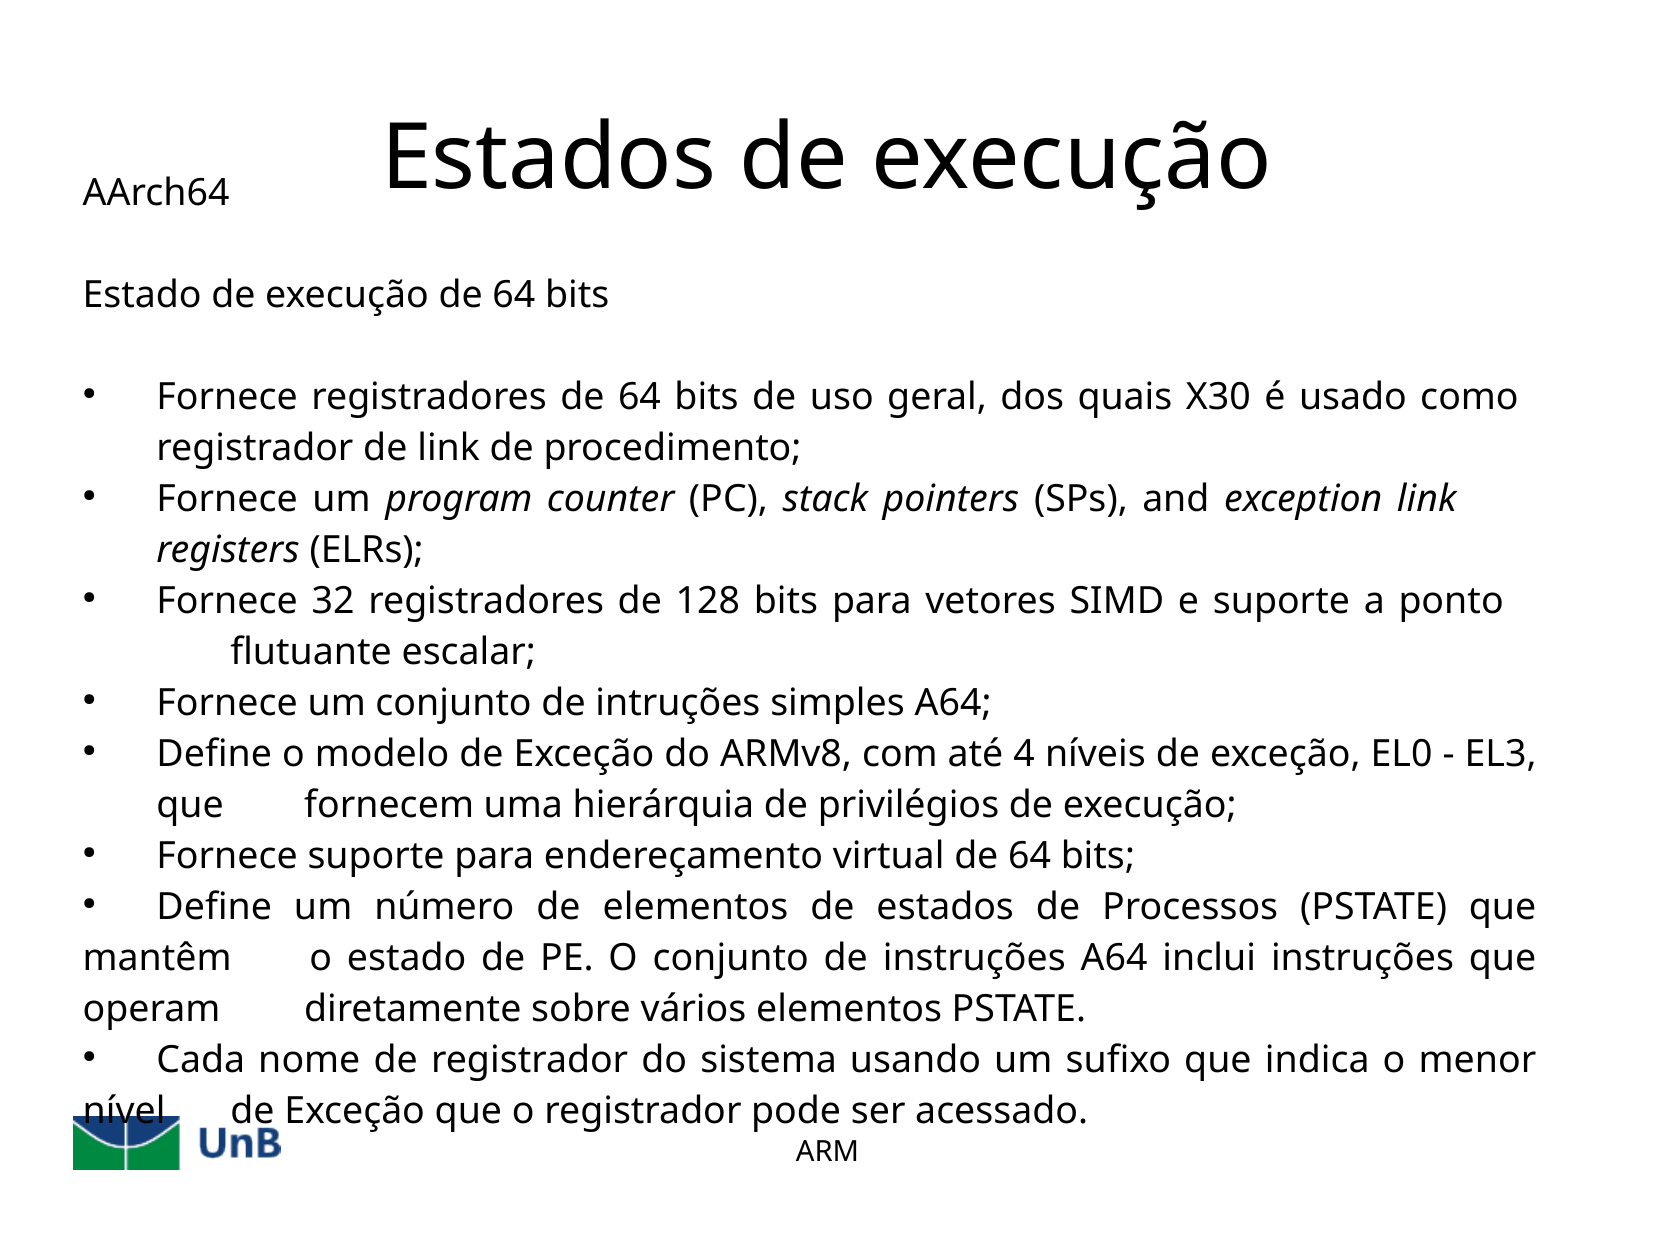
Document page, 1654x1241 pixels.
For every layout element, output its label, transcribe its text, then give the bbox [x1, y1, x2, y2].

picture [73, 1116, 281, 1170]
picture [236, 1116, 246, 1121]
subtitle AArch64 Estado de execução de 64 bits Fornece registradores de 64 bits de uso geral, dos quais X30 é usado como registrador de link de procedimento; Fornece um program counter (PC), stack pointers (SPs), and exception link registers (ELRs); Fornece 32 registradores de 128 bits para vetores SIMD e suporte a ponto flutuante escalar; Fornece um conjunto de intruções simples A64; Define o modelo de Exceção do ARMv8, com até 4 níveis de exceção, EL0 - EL3, que fornecem uma hierárquia de privilégios de execução; Fornece suporte para endereçamento virtual de 64 bits; Define um número de elementos de estados de Processos (PSTATE) que mantêm o estado de PE. O conjunto de instruções A64 inclui instruções que operam diretamente sobre vários elementos PSTATE. Cada nome de registrador do sistema usando um sufixo que indica o menor nível de Exceção que o registrador pode ser acessado. [82, 231, 1538, 1069]
title Estados de execução [82, 49, 1571, 257]
